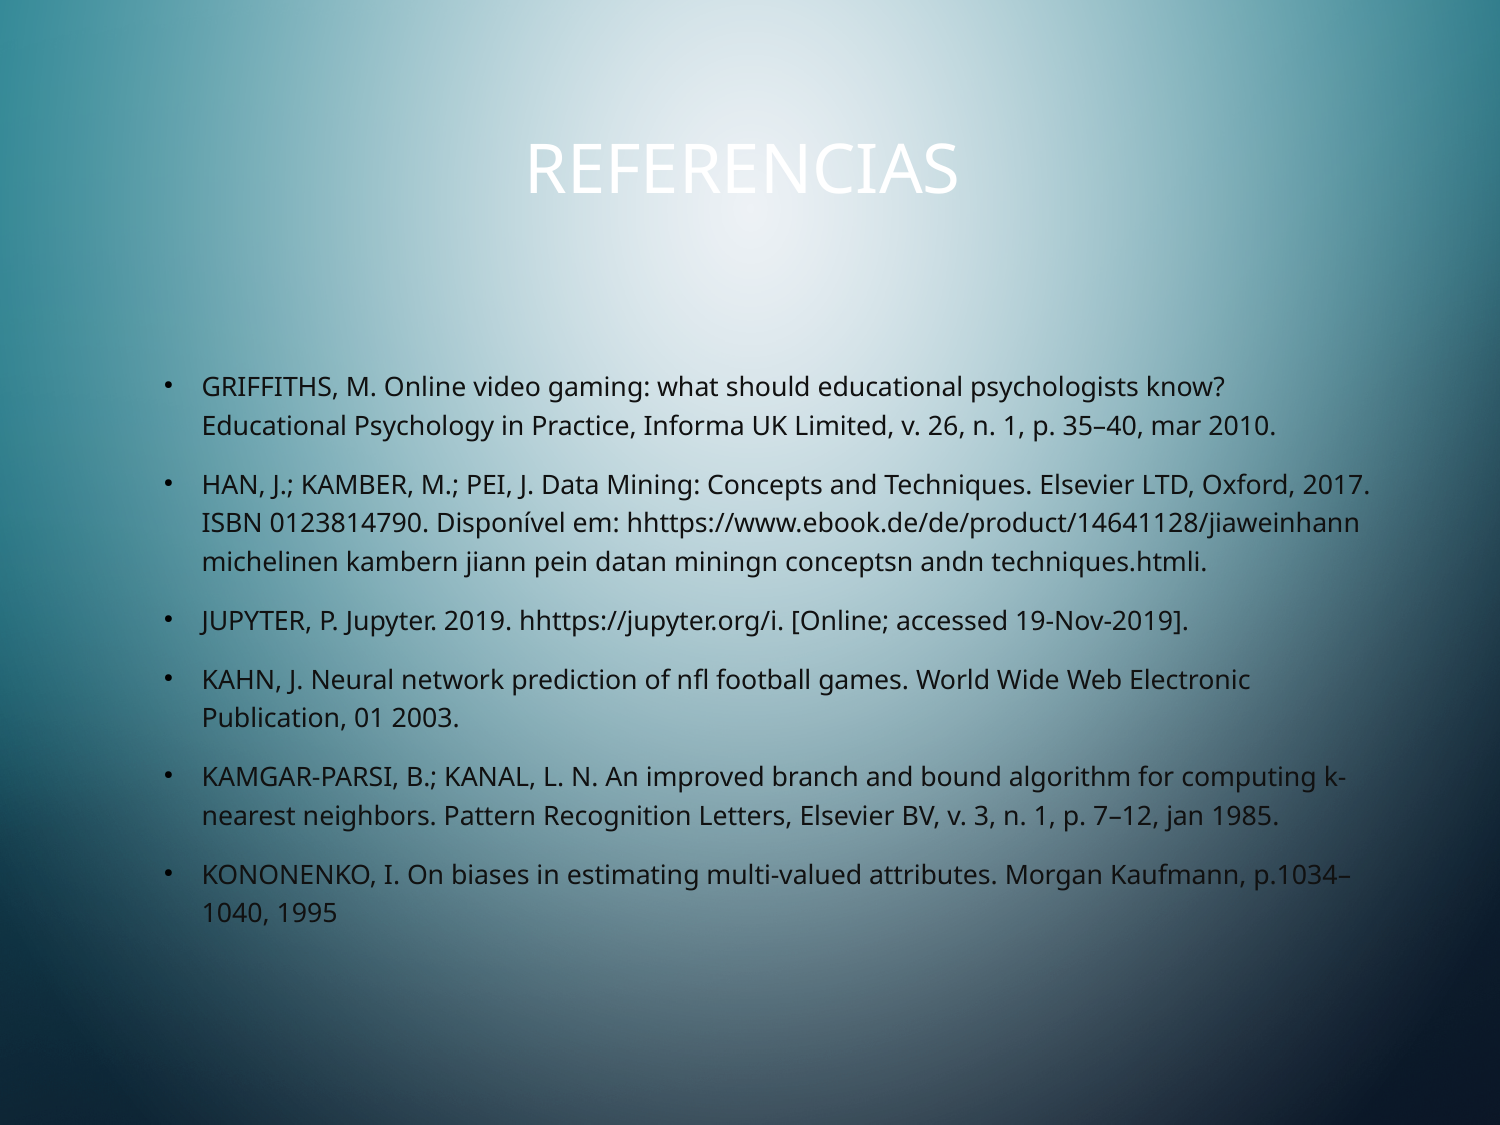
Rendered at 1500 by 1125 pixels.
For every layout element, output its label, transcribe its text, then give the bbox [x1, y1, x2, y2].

title Referencias [151, 106, 1371, 237]
list GRIFFITHS, M. Online video gaming: what should educational psychologists know? Educational Psychology in Practice, Informa UK Limited, v. 26, n. 1, p. 35–40, mar 2010. HAN, J.; KAMBER, M.; PEI, J. Data Mining: Concepts and Techniques. Elsevier LTD, Oxford, 2017. ISBN 0123814790. Disponível em: hhttps://www.ebook.de/de/product/14641128/jiaweinhann michelinen kambern jiann pein datan miningn conceptsn andn techniques.htmli. JUPYTER, P. Jupyter. 2019. hhttps://jupyter.org/i. [Online; accessed 19-Nov-2019]. KAHN, J. Neural network prediction of nfl football games. World Wide Web Electronic Publication, 01 2003. KAMGAR-PARSI, B.; KANAL, L. N. An improved branch and bound algorithm for computing k-nearest neighbors. Pattern Recognition Letters, Elsevier BV, v. 3, n. 1, p. 7–12, jan 1985. KONONENKO, I. On biases in estimating multi-valued attributes. Morgan Kaufmann, p.1034–1040, 1995 [151, 364, 1371, 945]
picture [0, 0, 1500, 1125]
title [140, 216, 1360, 317]
